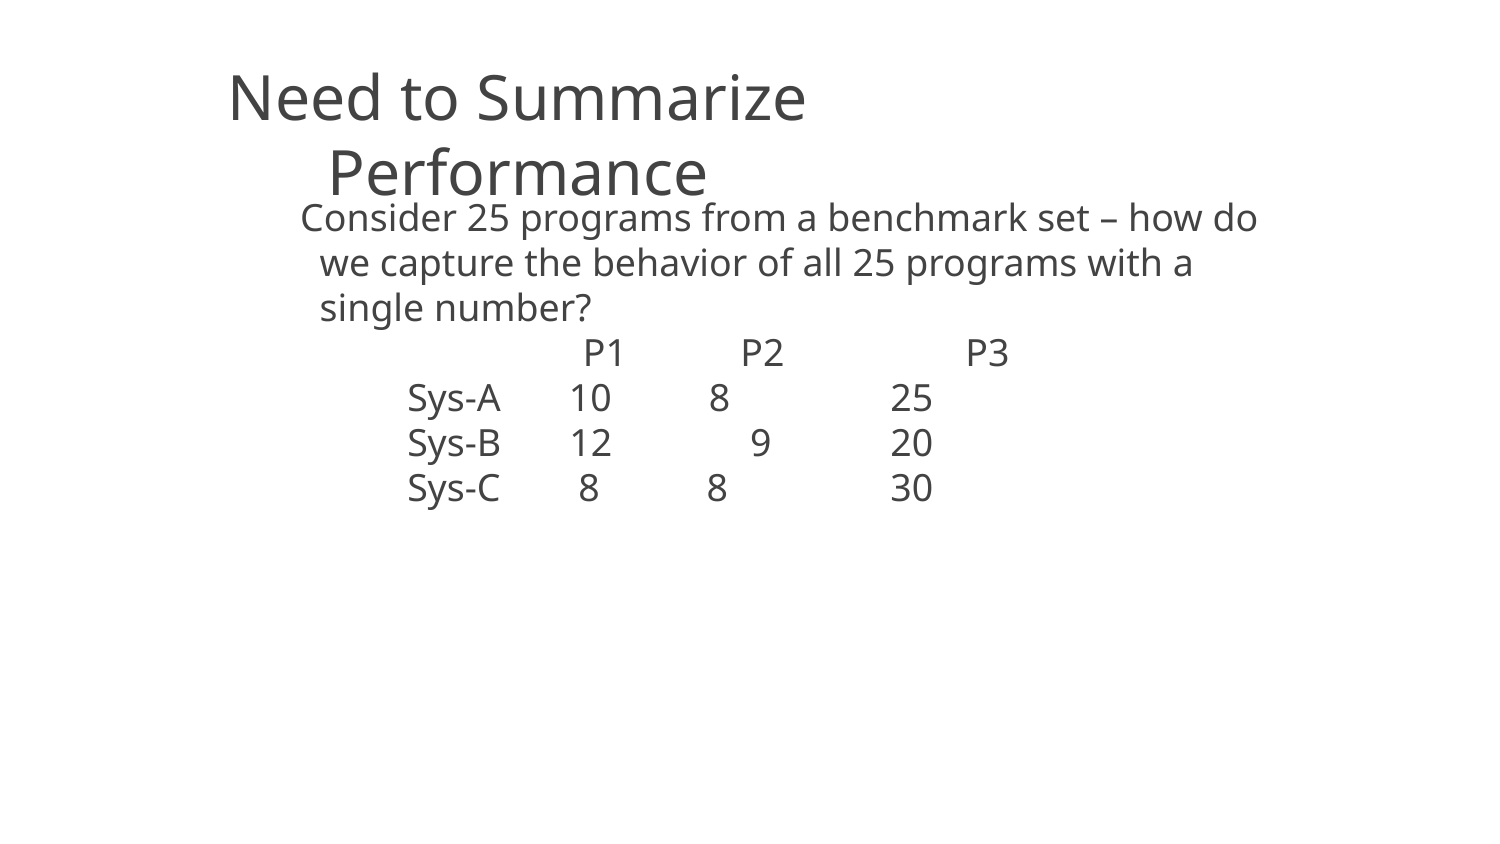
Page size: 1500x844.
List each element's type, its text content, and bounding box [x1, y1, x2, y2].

text_box Need to Summarize Performance [14, 43, 1022, 157]
text_box Consider 25 programs from a benchmark set – how do we capture the behavior of all 25 programs with a single number? P1 P2 P3 Sys-A 10 8 25 Sys-B 12 9 20 Sys-C 8 8 30 >Sum of execution times (AM) >Sum of weighted execution times (AM) >Geometric mean of execution times (GM) [200, 179, 1341, 842]
